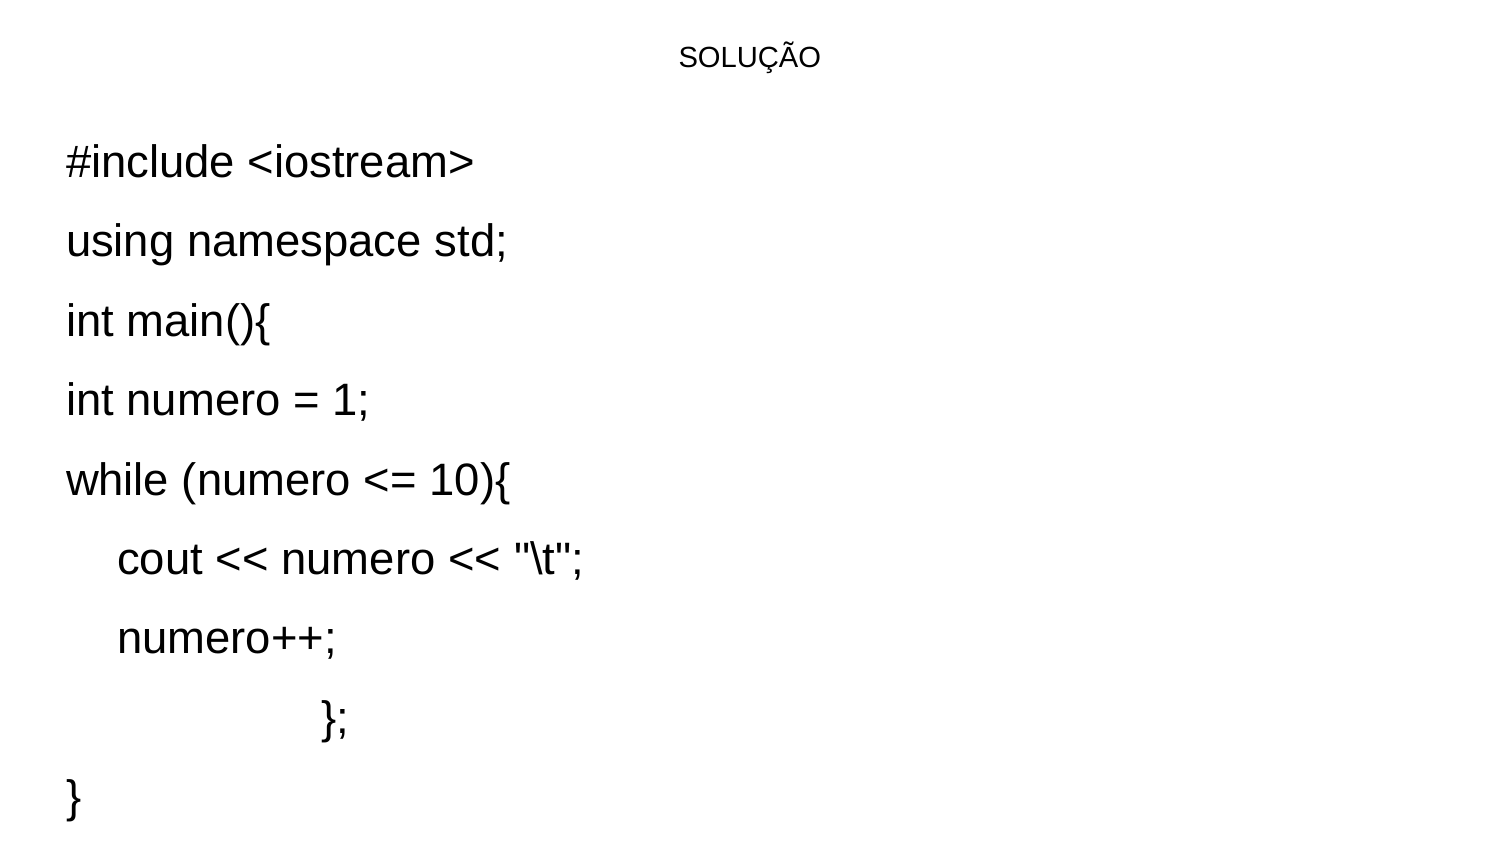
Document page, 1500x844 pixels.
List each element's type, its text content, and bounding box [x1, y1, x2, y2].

list #include <iostream> using namespace std; int main(){ int numero = 1; while (numero <= 10){ cout << numero << "\t"; numero++; }; } [51, 116, 1449, 830]
title SOLUÇÃO [51, 23, 1449, 116]
